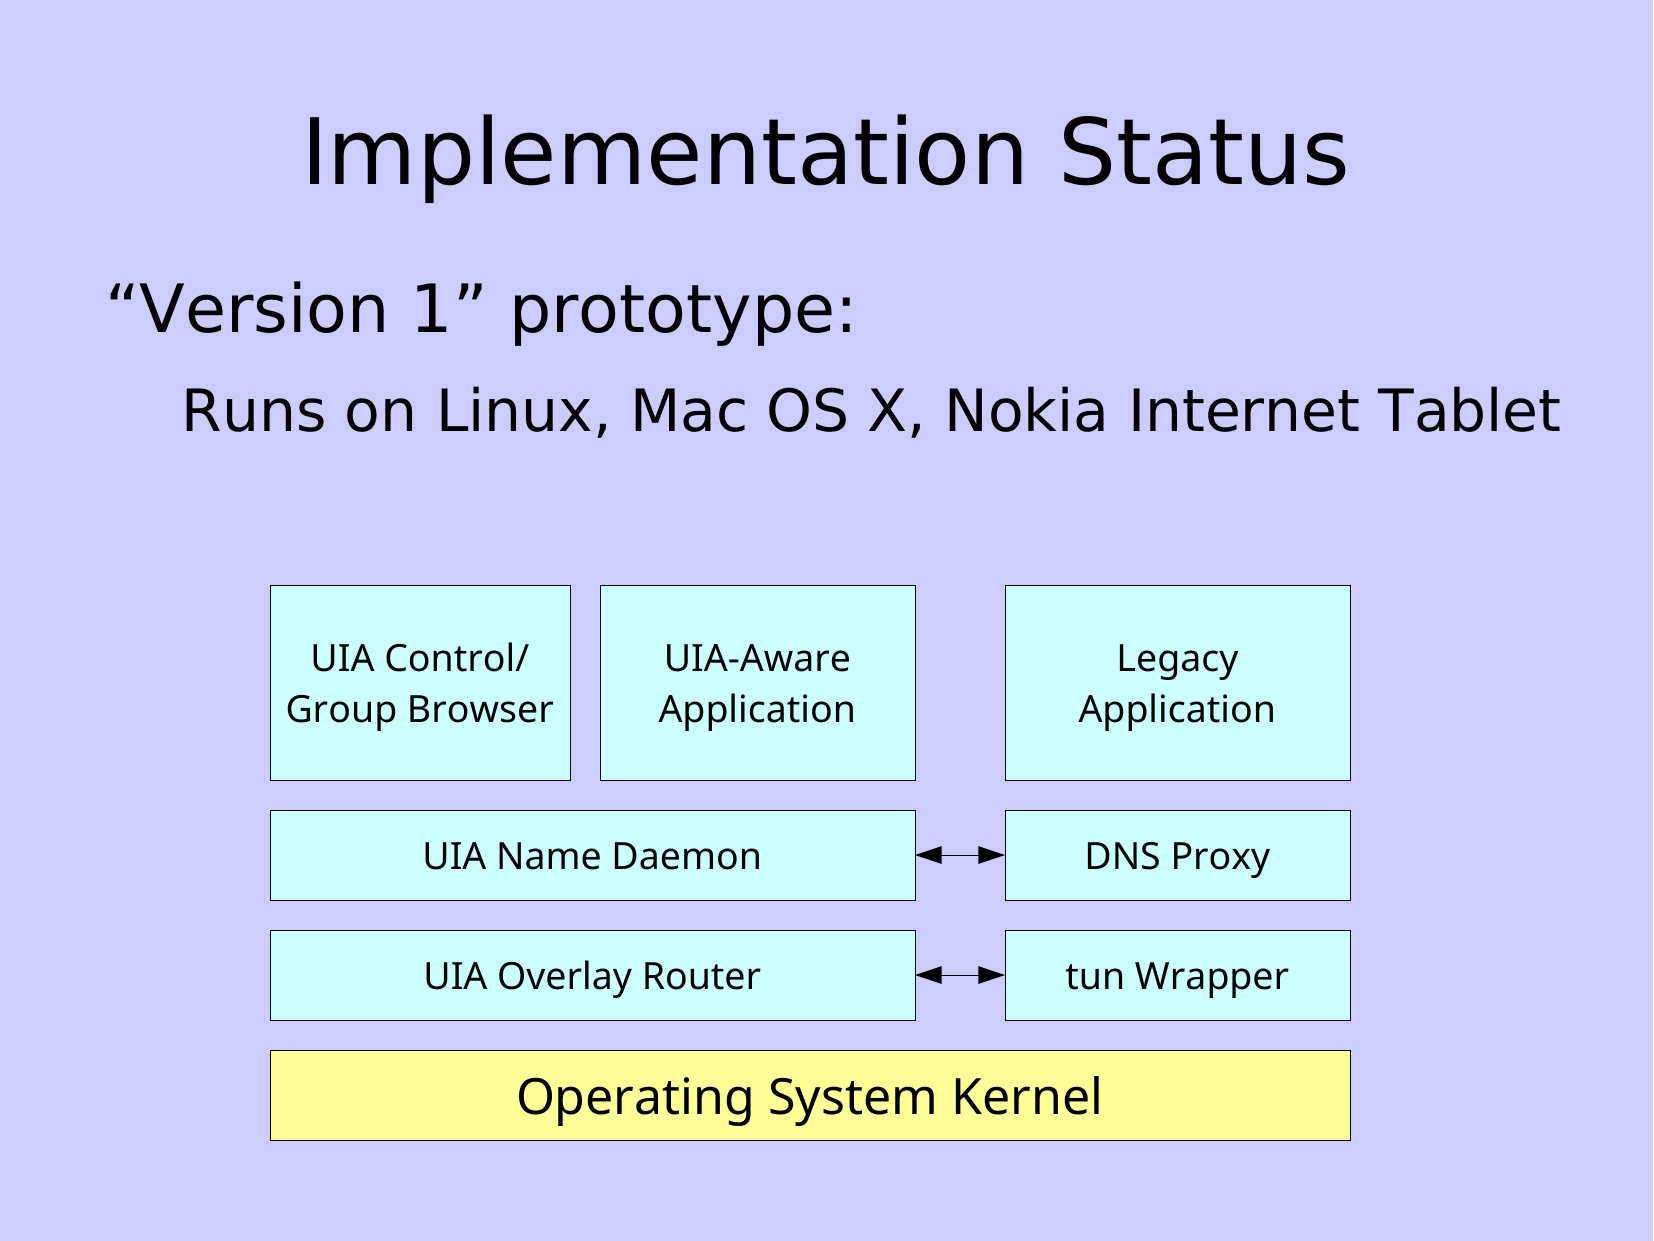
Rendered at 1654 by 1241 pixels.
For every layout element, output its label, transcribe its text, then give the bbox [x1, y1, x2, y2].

text_box Operating System Kernel [270, 1050, 1351, 1141]
title Implementation Status [82, 49, 1571, 257]
text_box UIA Overlay Router [270, 930, 916, 1021]
text_box UIA Control/ Group Browser [270, 585, 571, 781]
text_box UIA-Aware Application [600, 585, 916, 781]
text_box Legacy Application [1005, 585, 1351, 781]
text_box tun Wrapper [1005, 930, 1351, 1021]
list “Version 1” prototype: Runs on Linux, Mac OS X, Nokia Internet Tablet [87, 270, 1576, 446]
text_box DNS Proxy [1005, 810, 1351, 901]
text_box UIA Name Daemon [270, 810, 916, 901]
